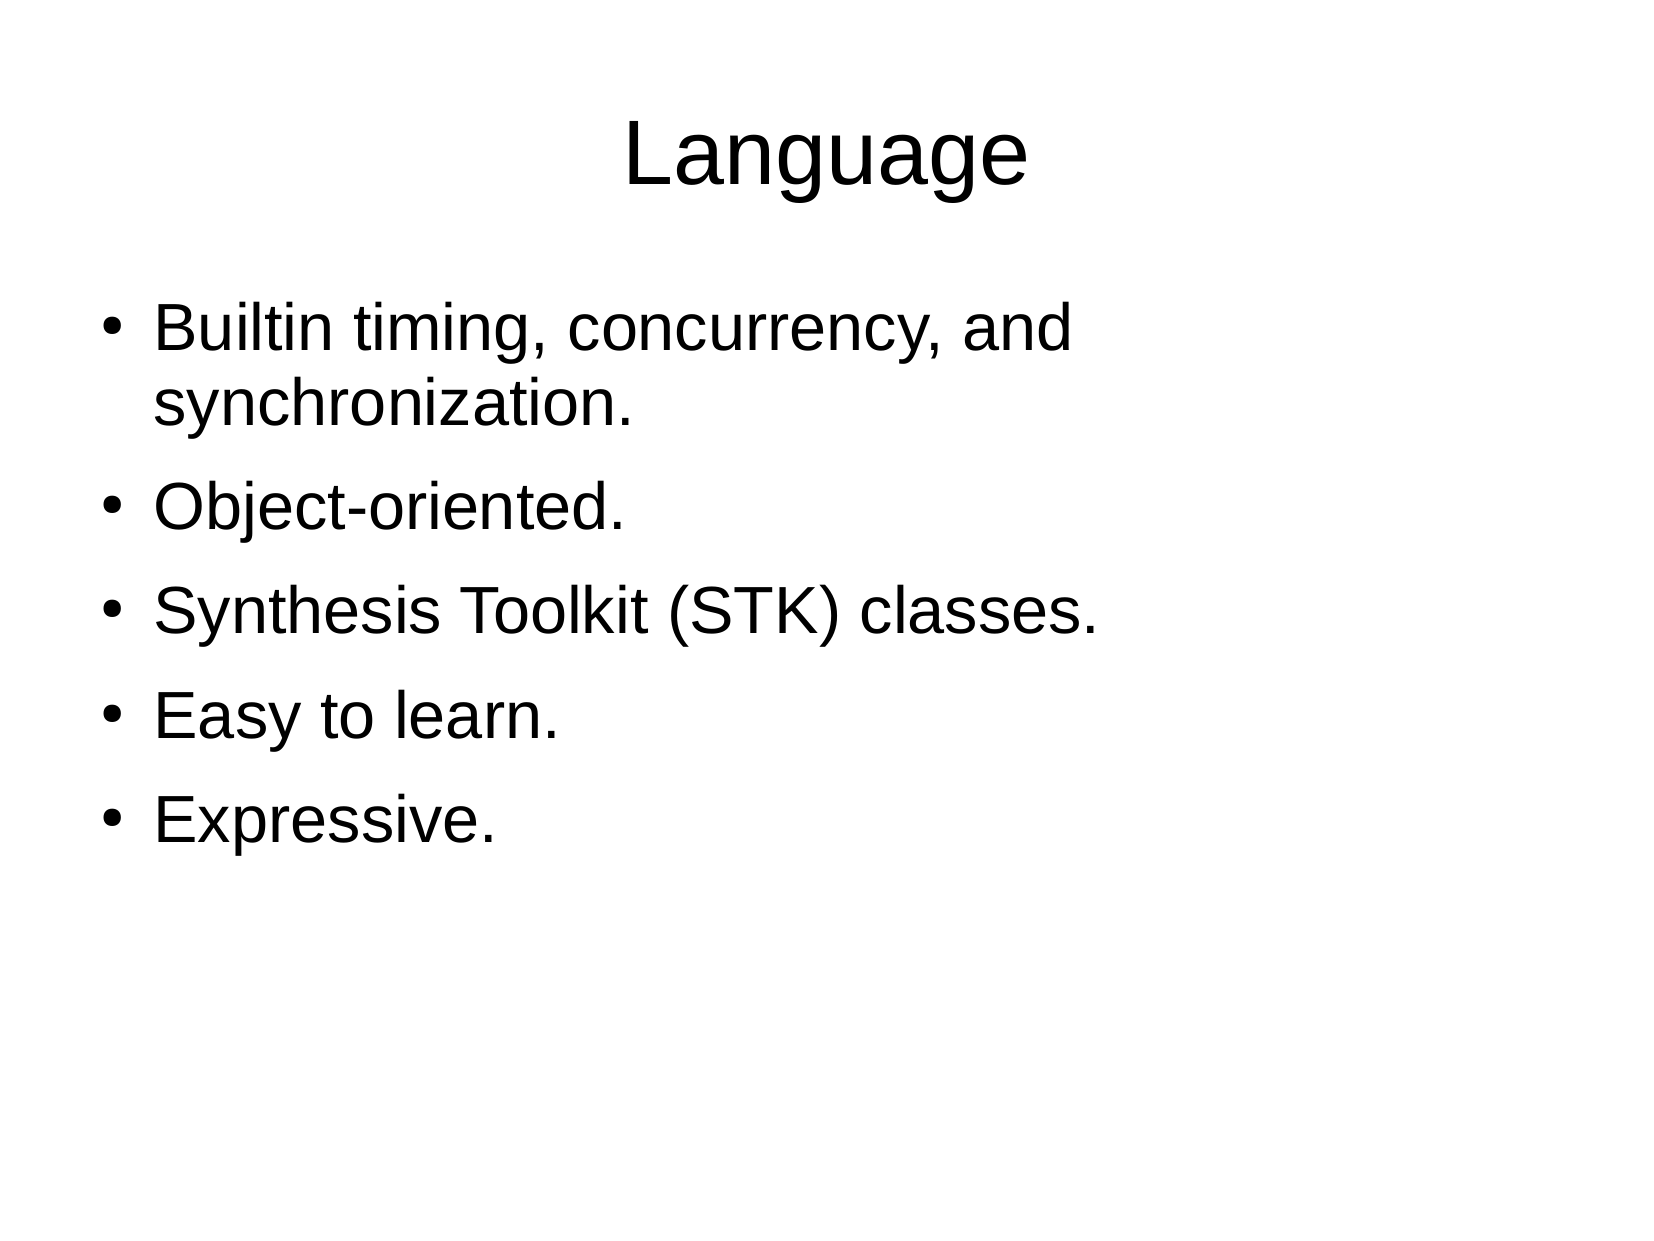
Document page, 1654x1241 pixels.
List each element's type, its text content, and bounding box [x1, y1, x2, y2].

list Builtin timing, concurrency, and synchronization. Object-oriented. Synthesis Toolkit (STK) classes. Easy to learn. Expressive. [82, 290, 1538, 1010]
title Language [82, 49, 1571, 257]
